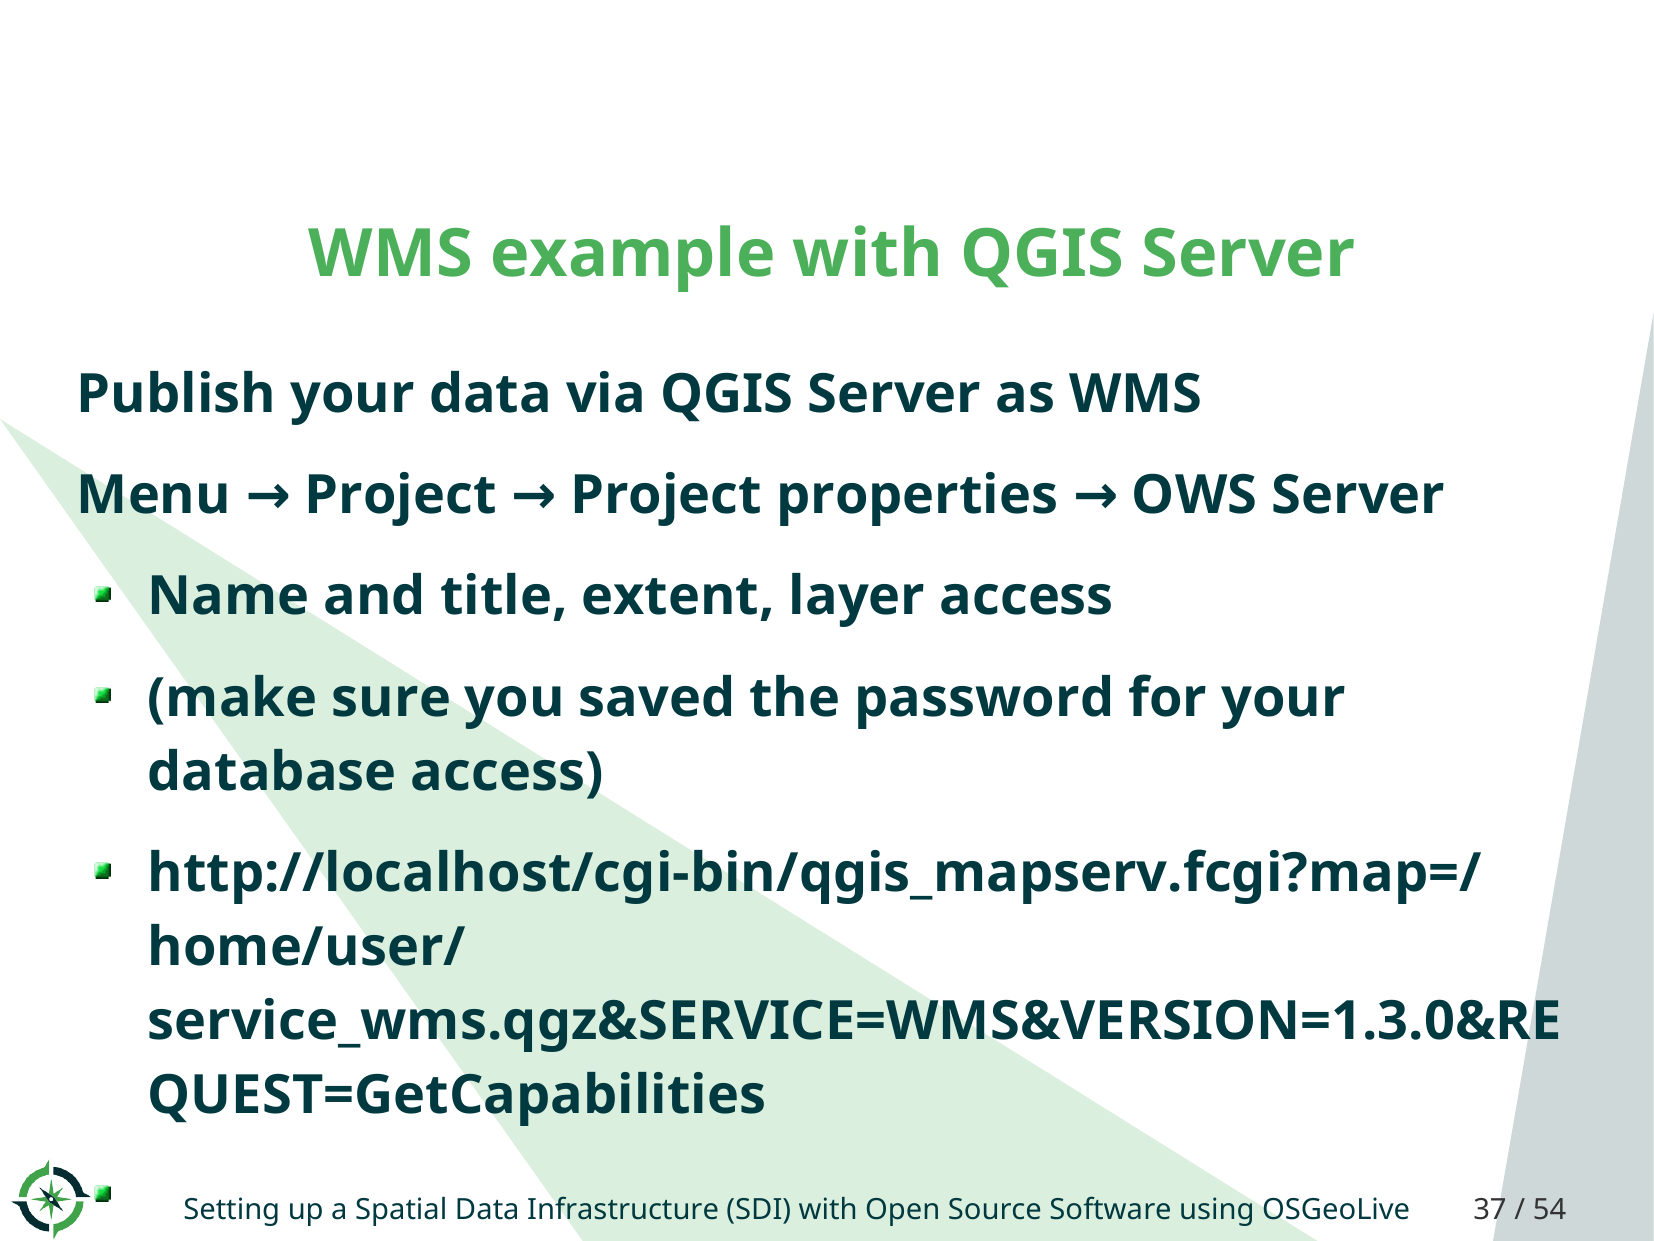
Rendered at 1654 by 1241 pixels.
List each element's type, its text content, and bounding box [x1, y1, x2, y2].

list Publish your data via QGIS Server as WMS Menu → Project → Project properties → OWS Server Name and title, extent, layer access (make sure you saved the password for your database access) http://localhost/cgi-bin/qgis_mapserv.fcgi?map=/home/user/service_wms.qgz&SERVICE=WMS&VERSION=1.3.0&REQUEST=GetCapabilities [76, 354, 1565, 1184]
title WMS example with QGIS Server [88, 177, 1577, 325]
picture [94, 1185, 111, 1202]
picture [10, 1158, 92, 1240]
